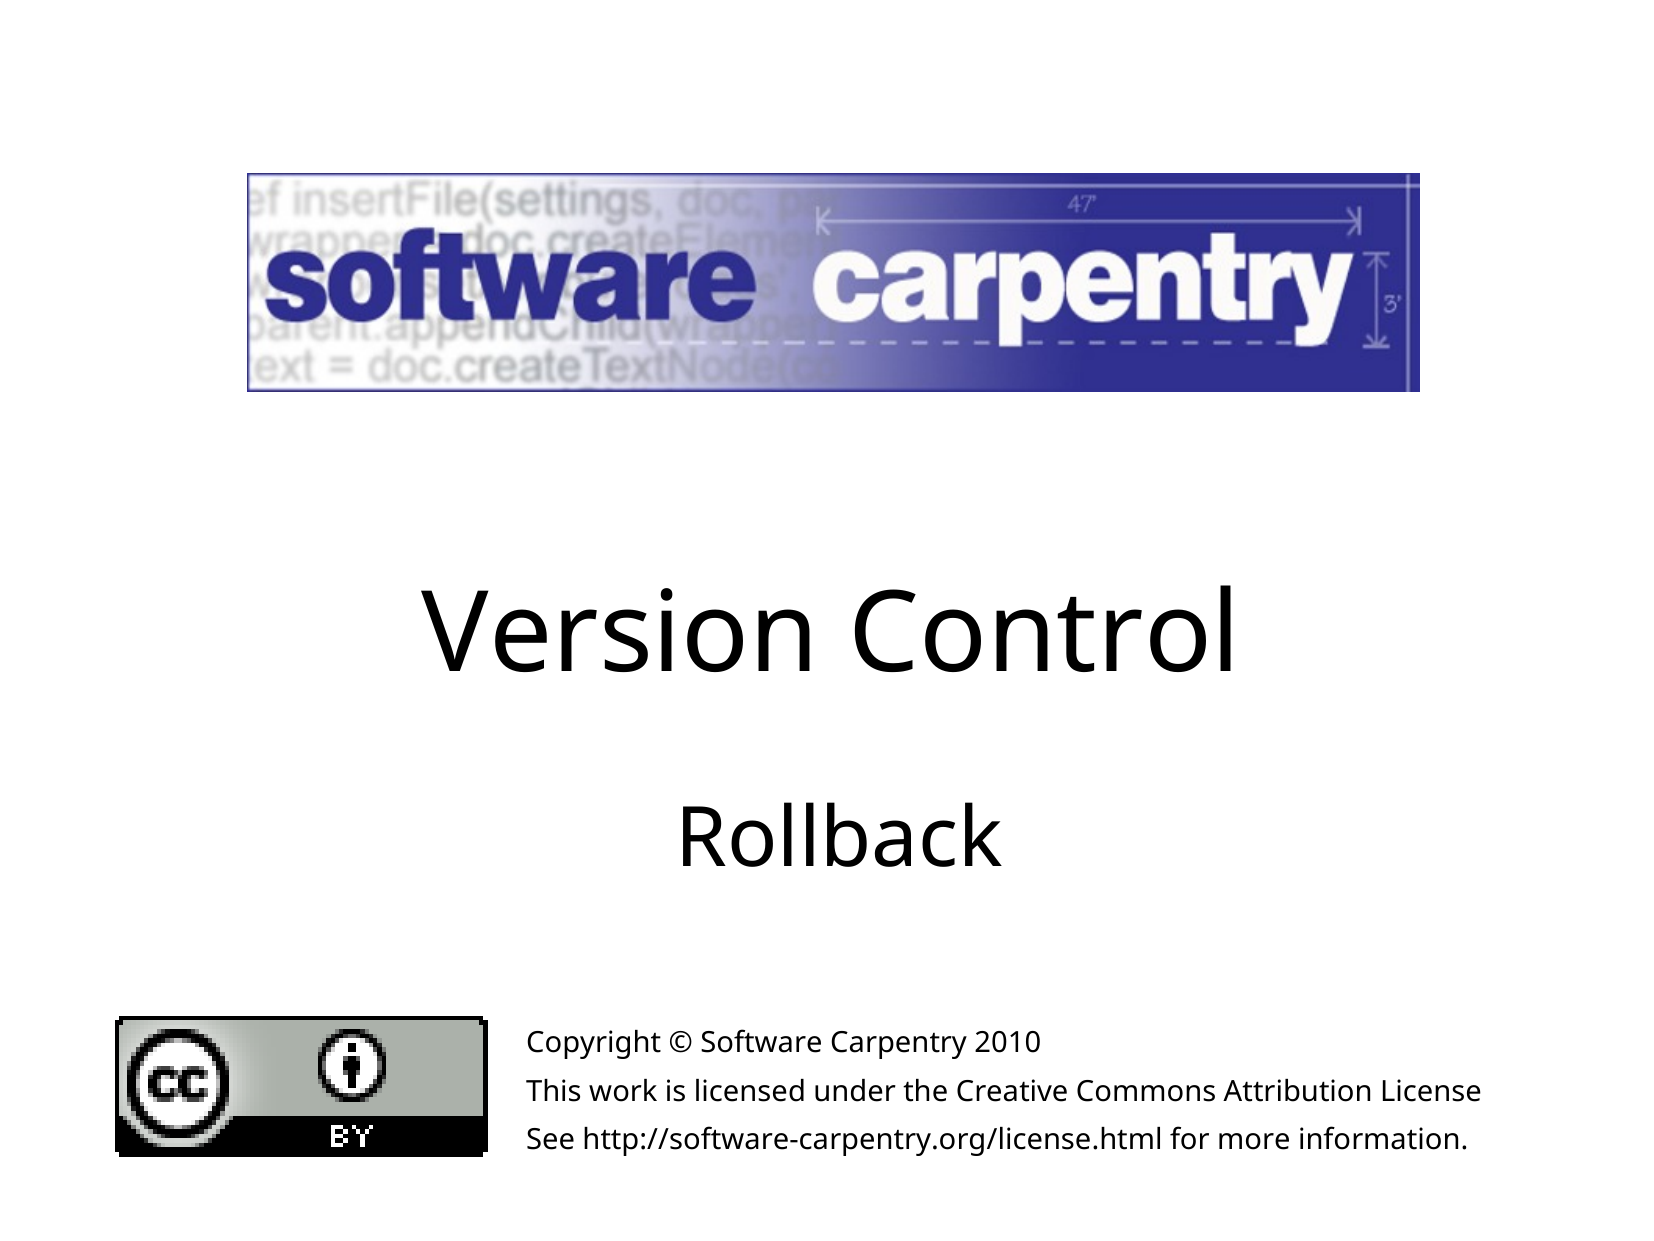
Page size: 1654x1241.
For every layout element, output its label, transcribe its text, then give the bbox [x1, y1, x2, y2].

text_box Copyright © Software Carpentry 2010 This work is licensed under the Creative Commons Attribution License See http://software-carpentry.org/license.html for more information. [511, 1014, 1574, 1164]
text_box Version Control [245, 549, 1418, 697]
text_box Rollback [188, 773, 1490, 883]
picture [115, 1016, 488, 1158]
picture [247, 173, 1420, 392]
